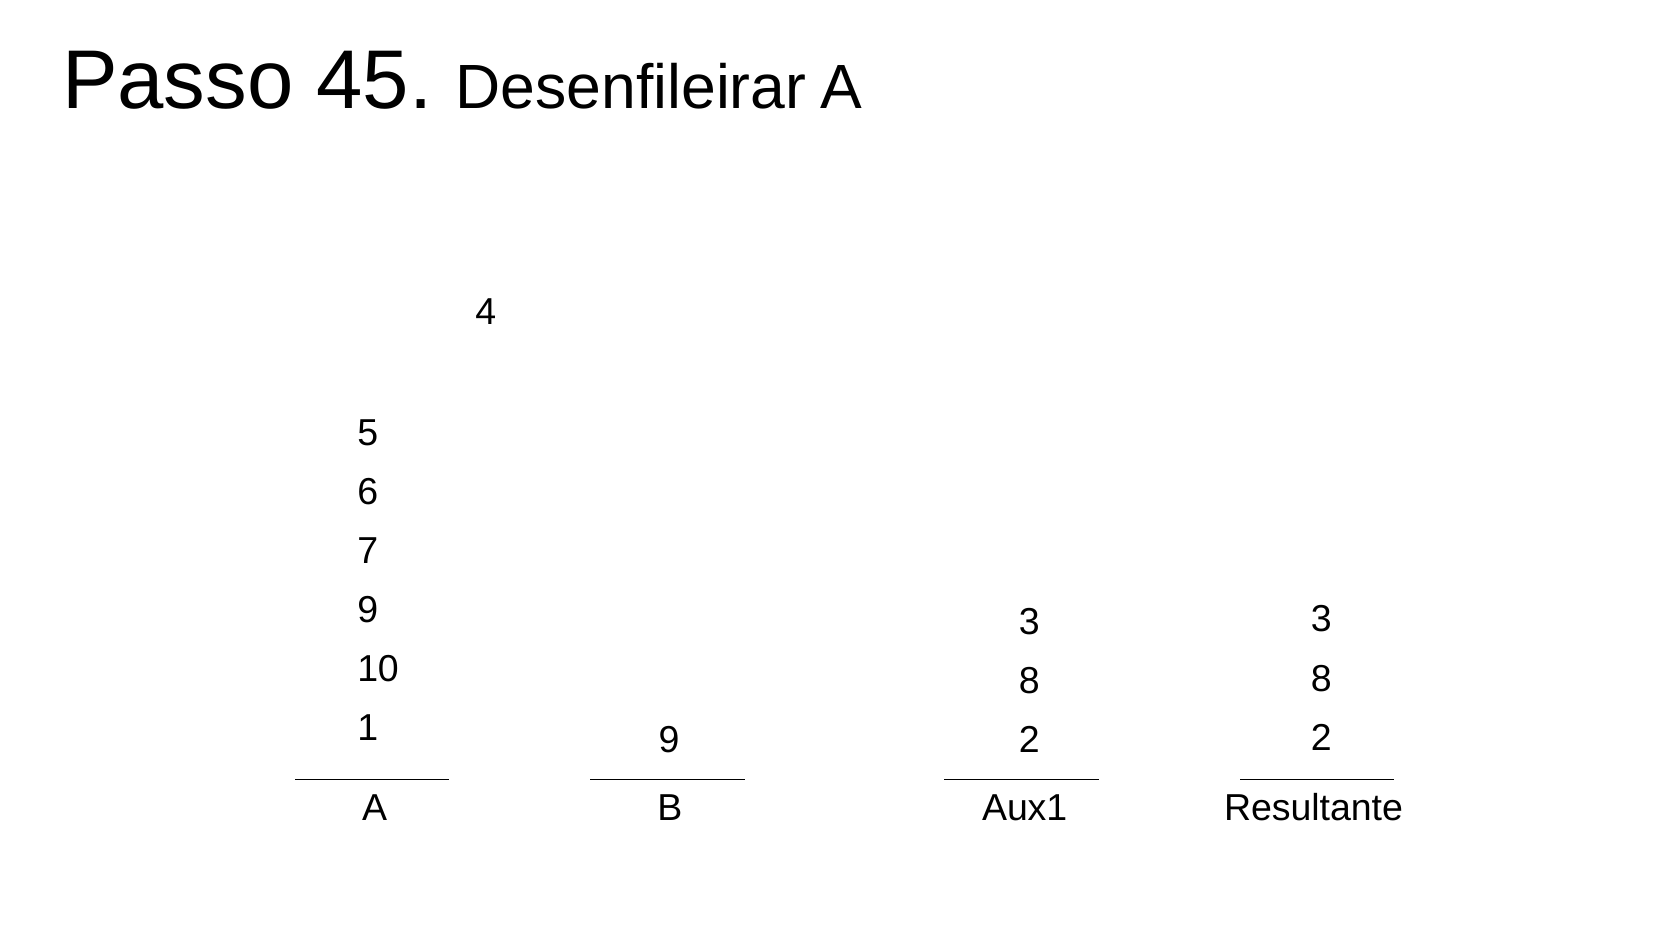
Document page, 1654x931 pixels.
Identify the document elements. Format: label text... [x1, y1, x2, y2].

text_box B [642, 780, 698, 837]
text_box 9 [342, 580, 426, 638]
text_box 8 [1003, 651, 1055, 709]
text_box 4 [460, 283, 544, 341]
text_box Resultante [1209, 779, 1418, 837]
text_box 1 [342, 699, 426, 756]
text_box 10 [342, 640, 426, 697]
text_box Aux1 [967, 780, 1083, 837]
text_box 8 [1296, 649, 1347, 707]
text_box 2 [1296, 708, 1347, 766]
text_box 5 [342, 403, 426, 461]
text_box 2 [1003, 710, 1055, 768]
text_box 3 [1296, 590, 1347, 648]
text_box 9 [643, 710, 695, 768]
text_box Passo 45. Desenfileirar A [47, 25, 1607, 274]
text_box A [347, 779, 508, 837]
text_box 3 [1003, 592, 1055, 650]
text_box 7 [342, 521, 426, 579]
text_box 6 [342, 462, 426, 520]
